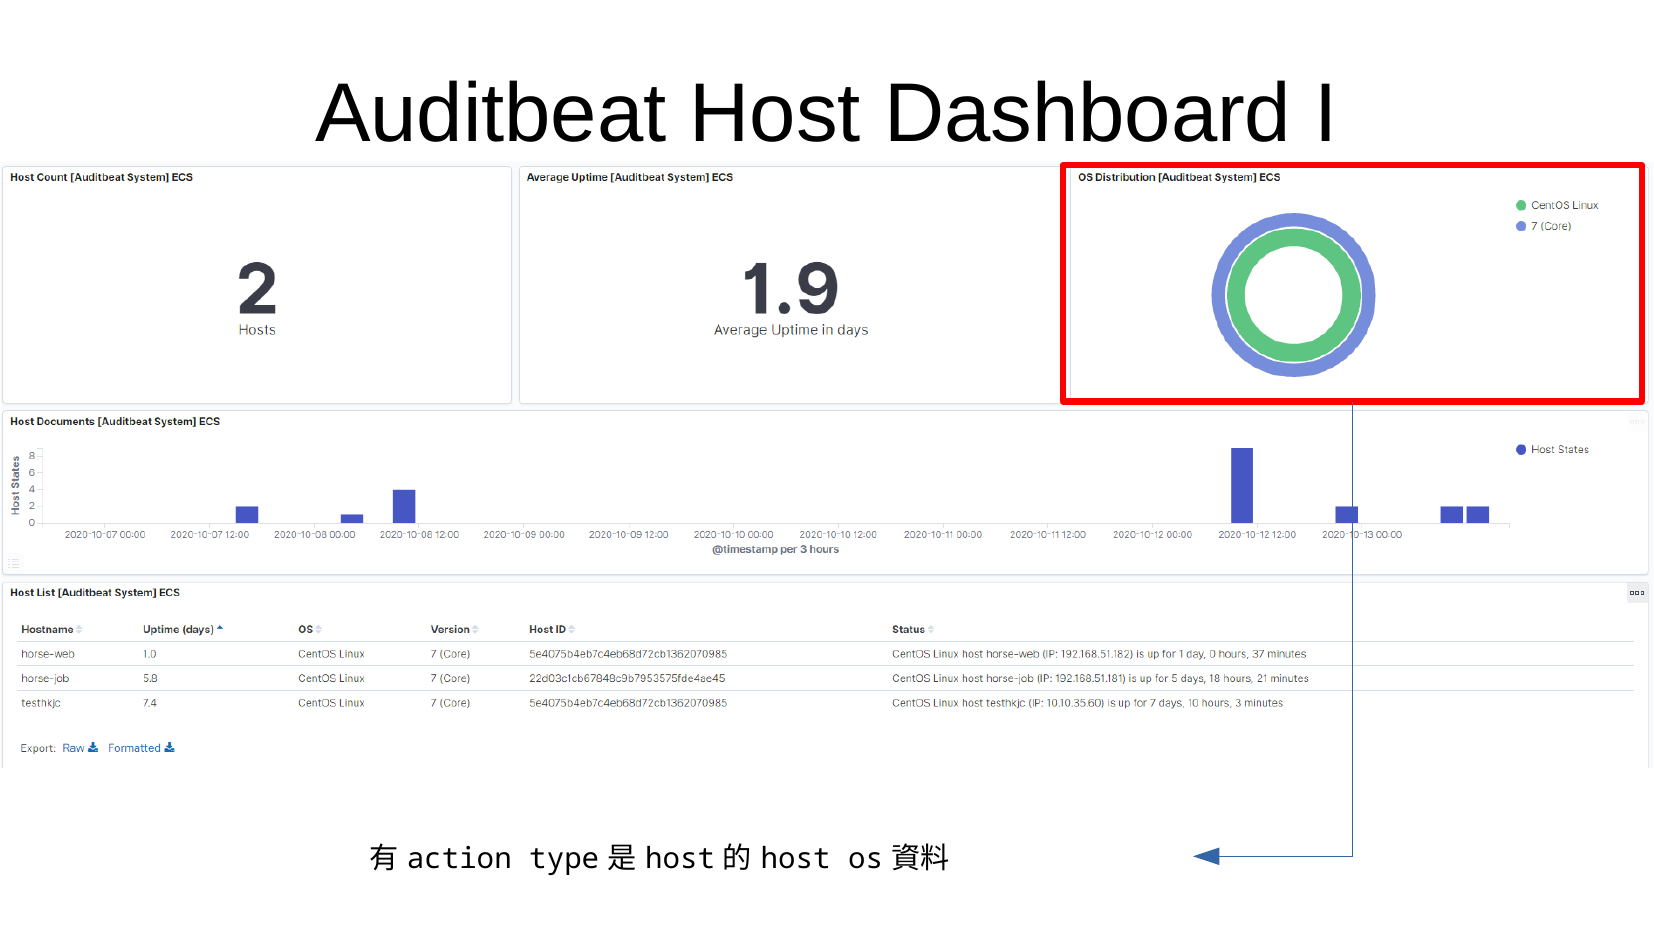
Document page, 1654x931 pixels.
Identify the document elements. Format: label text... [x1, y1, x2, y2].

text_box Auditbeat Host Dashboard I [47, 59, 1607, 162]
picture [1, 162, 1352, 768]
picture [1066, 168, 1639, 398]
picture [1353, 162, 1654, 768]
text_box 有action type是host的host os資料 [354, 826, 1193, 886]
